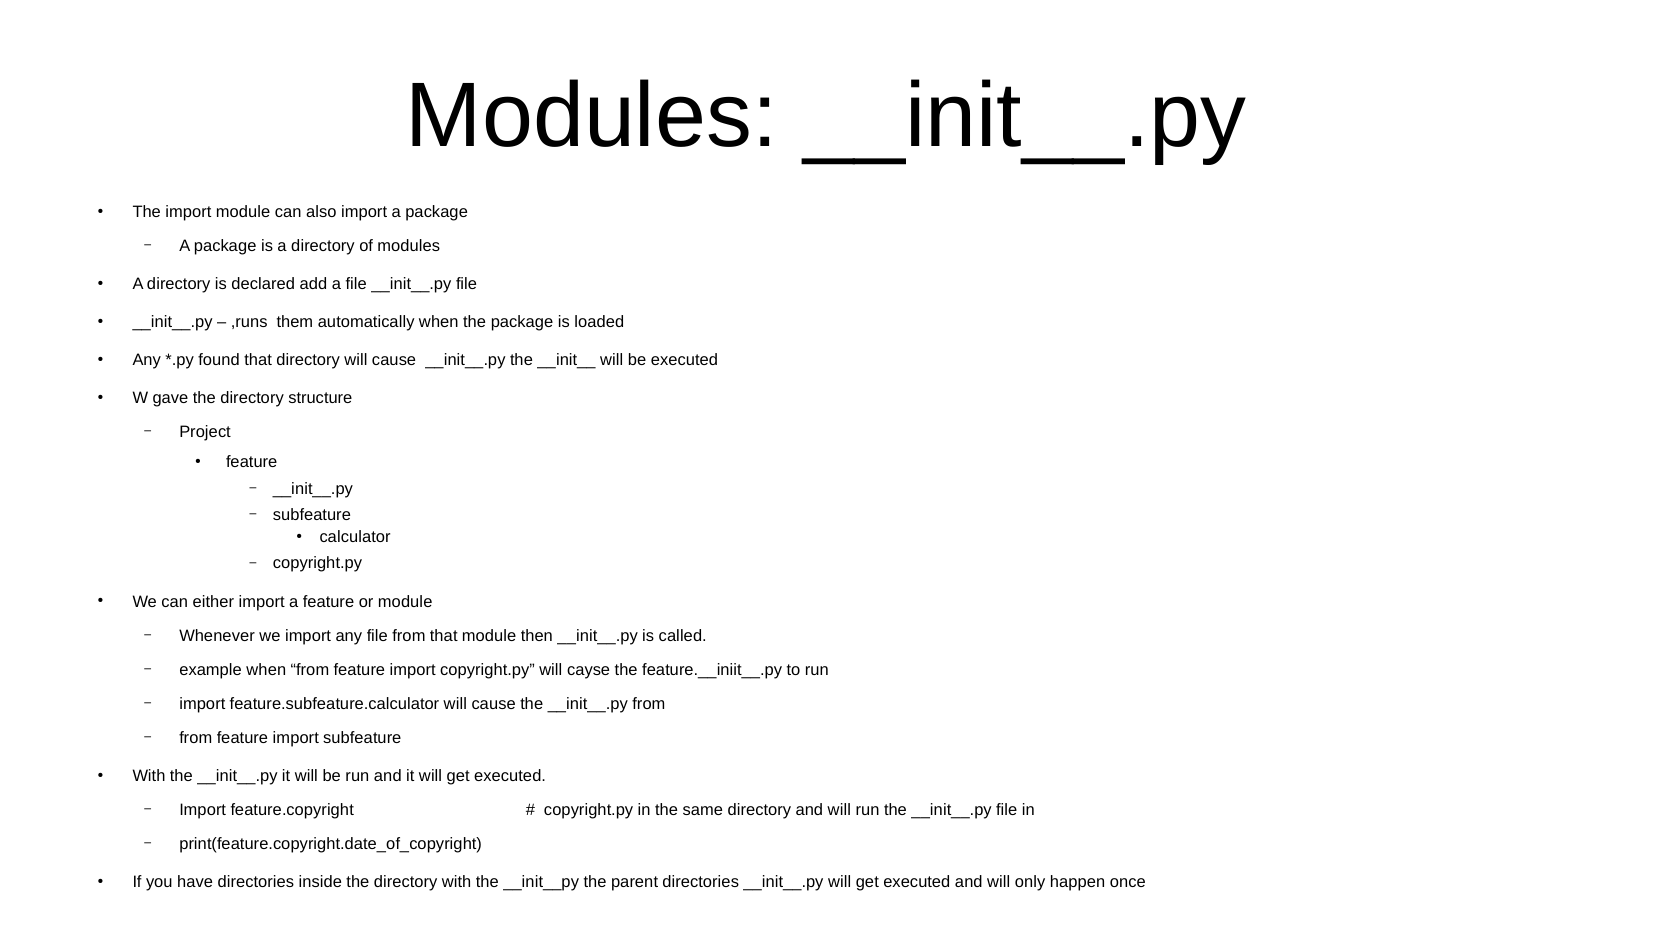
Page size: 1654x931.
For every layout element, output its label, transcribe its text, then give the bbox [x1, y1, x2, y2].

list The import module can also import a package A package is a directory of modules A directory is declared add a file __init__.py file __init__.py – ,runs them automatically when the package is loaded Any *.py found that directory will cause __init__.py the __init__ will be executed W gave the directory structure Project feature __init__.py subfeature calculator copyright.py We can either import a feature or module Whenever we import any file from that module then __init__.py is called. example when “from feature import copyright.py” will cayse the feature.__iniit__.py to run import feature.subfeature.calculator will cause the __init__.py from from feature import subfeature With the __init__.py it will be run and it will get executed. Import feature.copyright # copyright.py in the same directory and will run the __init__.py file in print(feature.copyright.date_of_copyright) If you have directories inside the directory with the __init__py the parent directories __init__.py will get executed and will only happen once [85, 202, 1571, 901]
title Modules: __init__.py [82, 37, 1571, 193]
